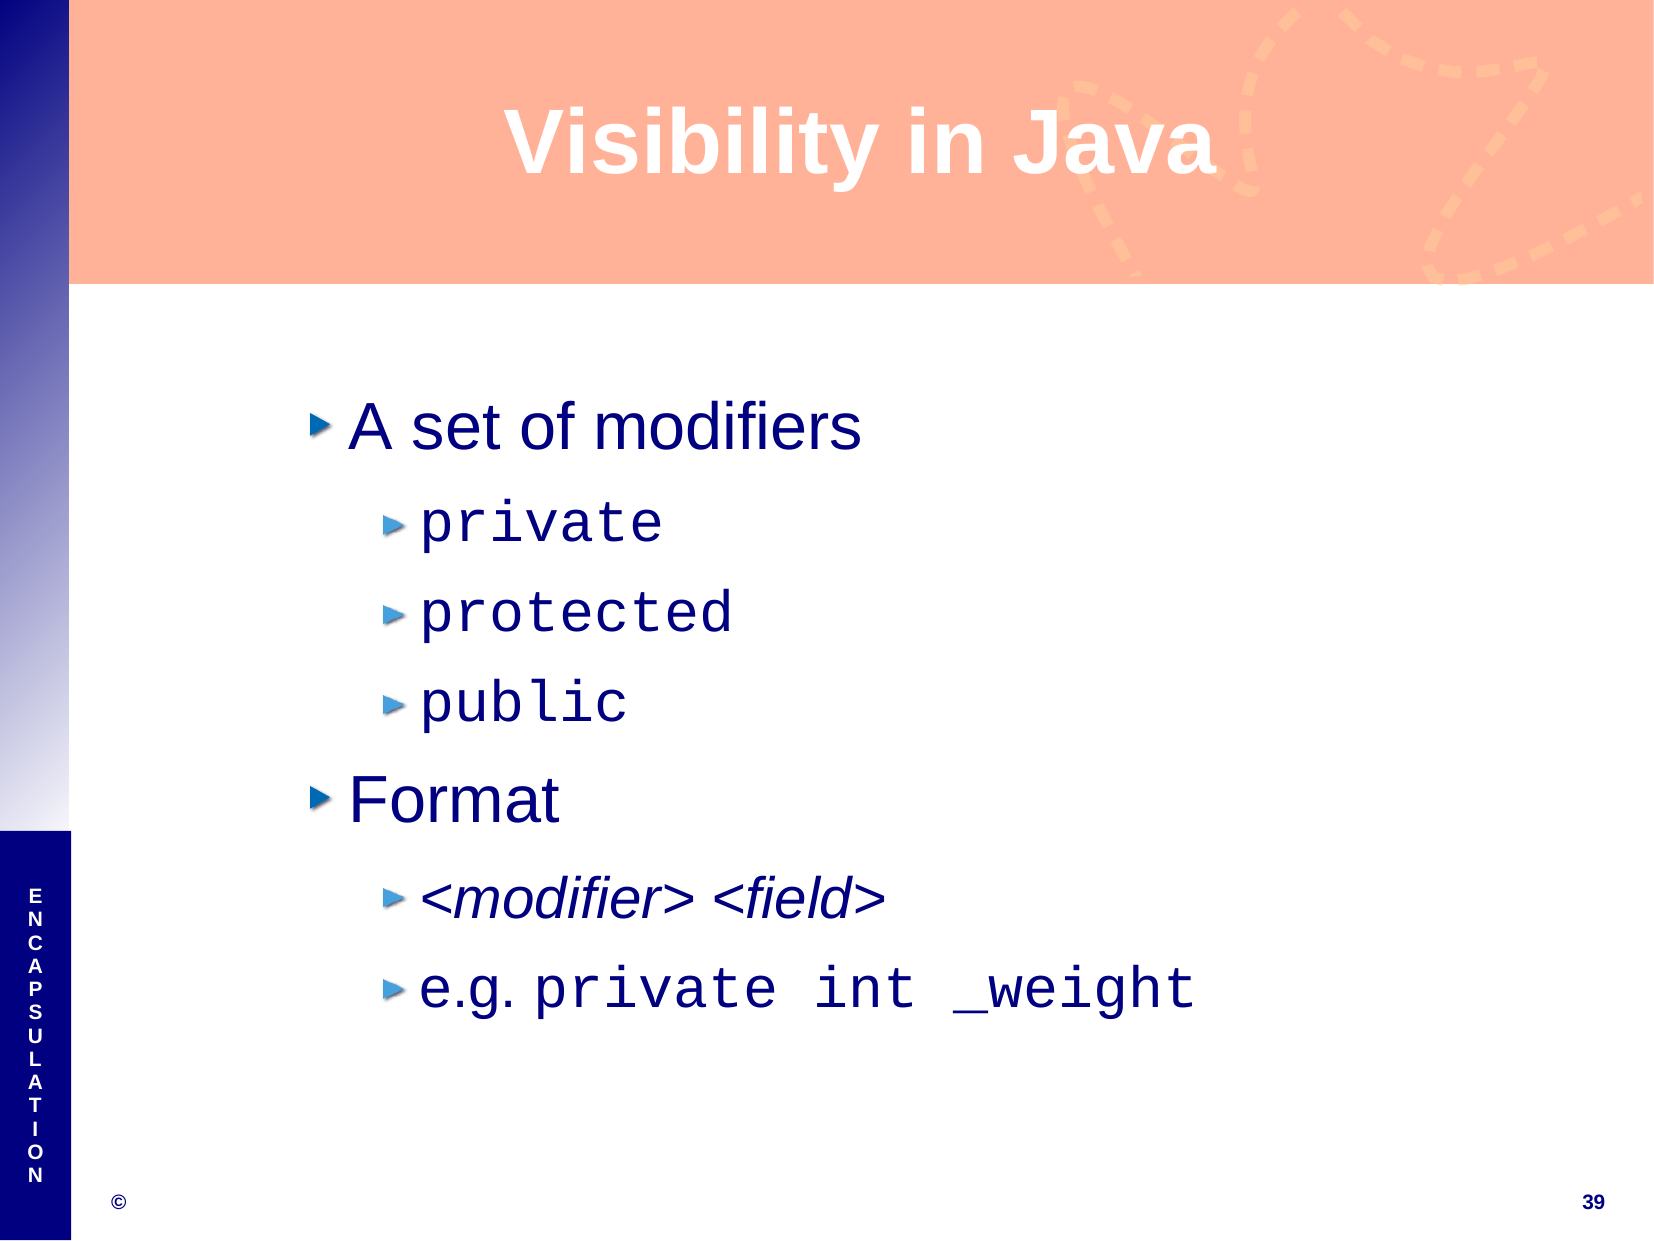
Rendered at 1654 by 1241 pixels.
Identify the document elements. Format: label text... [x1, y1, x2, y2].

title Visibility in Java [104, 37, 1617, 246]
list A set of modifiers private protected public Format <modifier> <field> e.g. private int _weight [278, 388, 1481, 1026]
text_box E N C A P S U L A T I O N [0, 830, 71, 1241]
